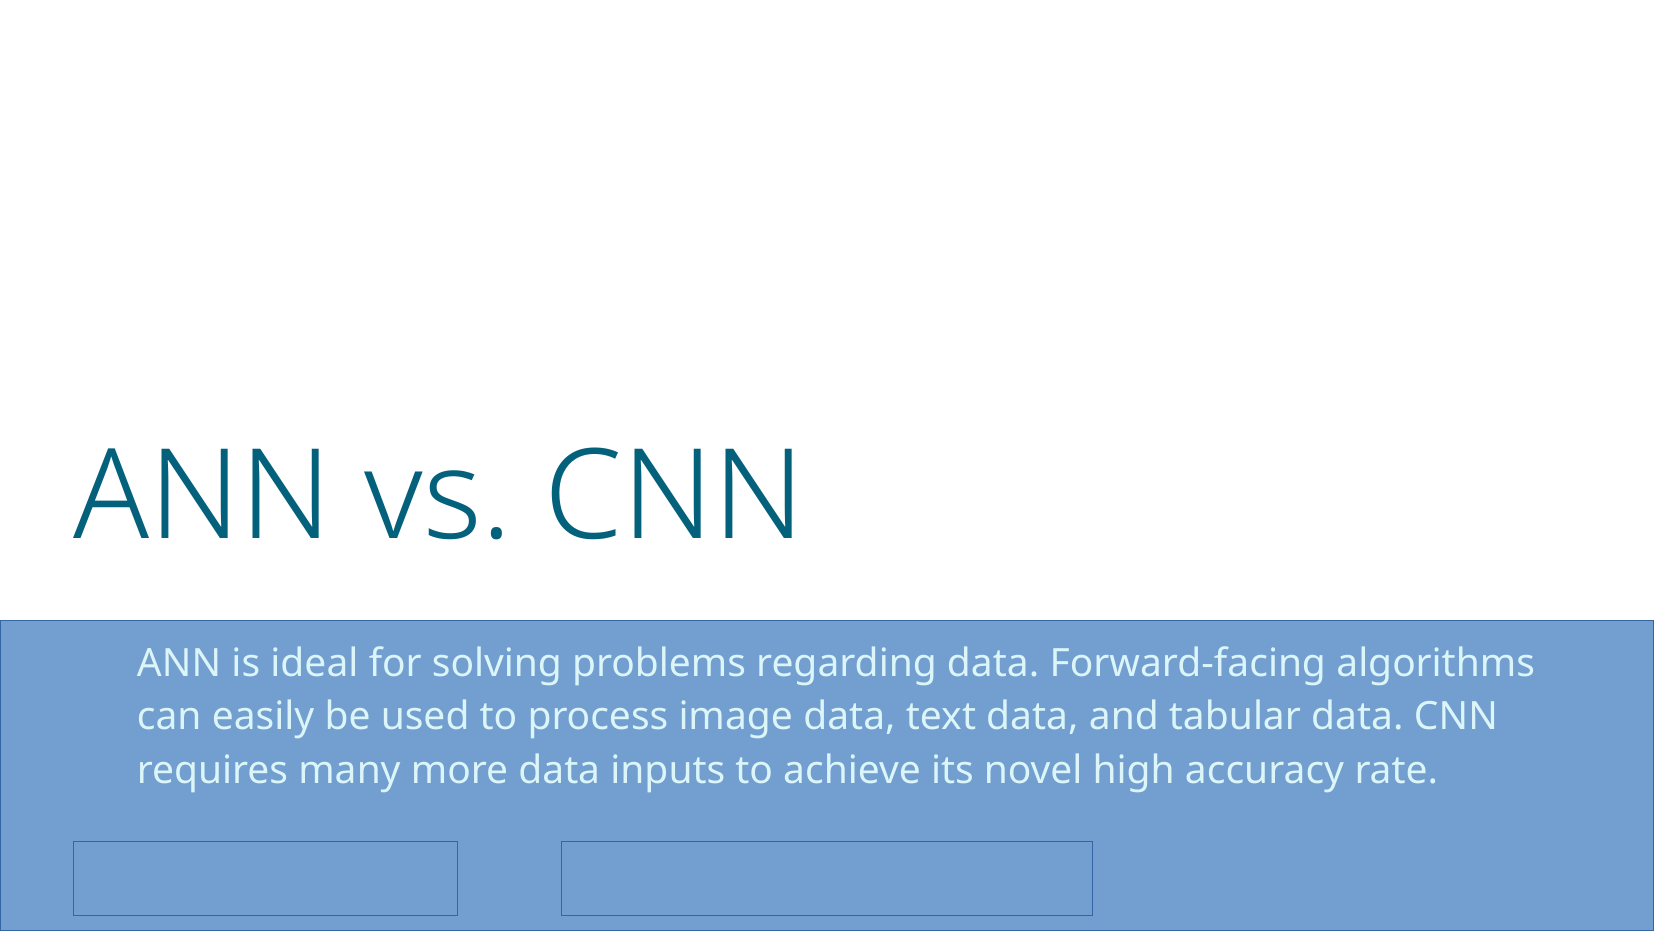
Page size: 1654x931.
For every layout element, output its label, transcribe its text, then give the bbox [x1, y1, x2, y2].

title ANN vs. CNN [73, 44, 1551, 576]
list ANN is ideal for solving problems regarding data. Forward-facing algorithms can easily be used to process image data, text data, and tabular data. CNN requires many more data inputs to achieve its novel high accuracy rate. [73, 634, 1551, 827]
